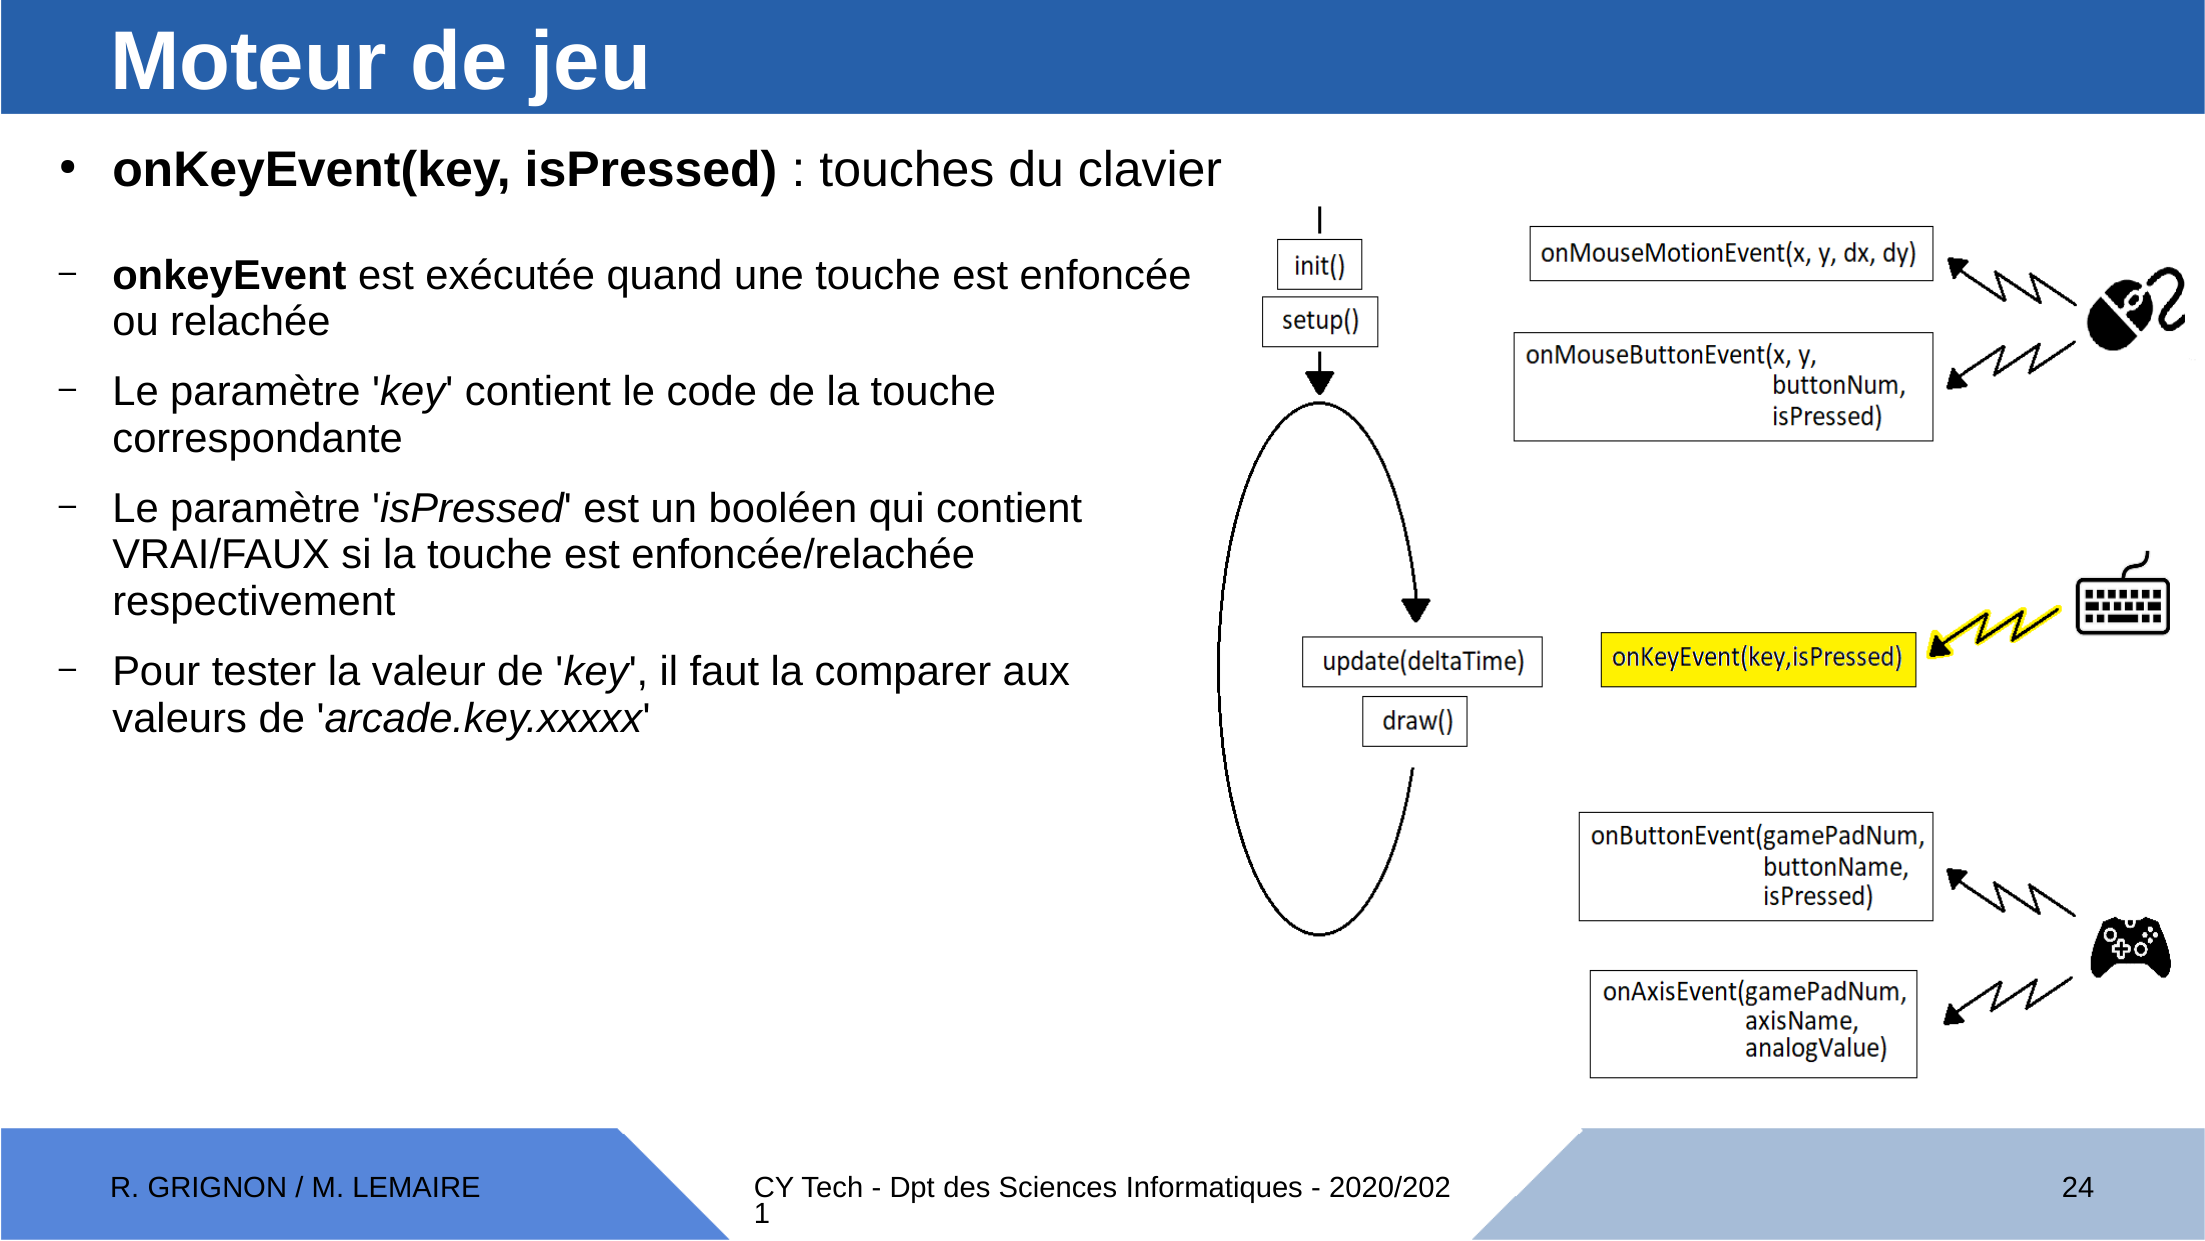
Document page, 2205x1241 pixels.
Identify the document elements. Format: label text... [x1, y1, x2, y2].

picture [177, 315, 188, 322]
list onKeyEvent(key, isPressed) : touches du clavier [41, 211, 1210, 315]
picture [290, 315, 301, 322]
picture [303, 315, 311, 322]
picture [190, 315, 201, 322]
picture [131, 315, 138, 322]
picture [118, 315, 129, 322]
picture [235, 315, 243, 322]
picture [155, 315, 173, 322]
picture [203, 315, 210, 322]
title Moteur de jeu [110, 49, 2095, 211]
picture [313, 315, 324, 322]
picture [245, 315, 263, 322]
picture [280, 315, 288, 322]
picture [141, 315, 152, 322]
picture [0, 0, 2205, 1241]
list onkeyEvent est exécutée quand une touche est enfoncée ou relachée Le paramètre 'key' contient le code de la touche correspondante Le paramètre 'isPressed' est un booléen qui contient VRAI/FAUX si la touche est enfoncée/relachée respectivement Pour tester la valeur de 'key', il faut la comparer aux valeurs de 'arcade.key.xxxxx' [0, 322, 1207, 1129]
picture [213, 315, 232, 322]
picture [267, 315, 277, 322]
